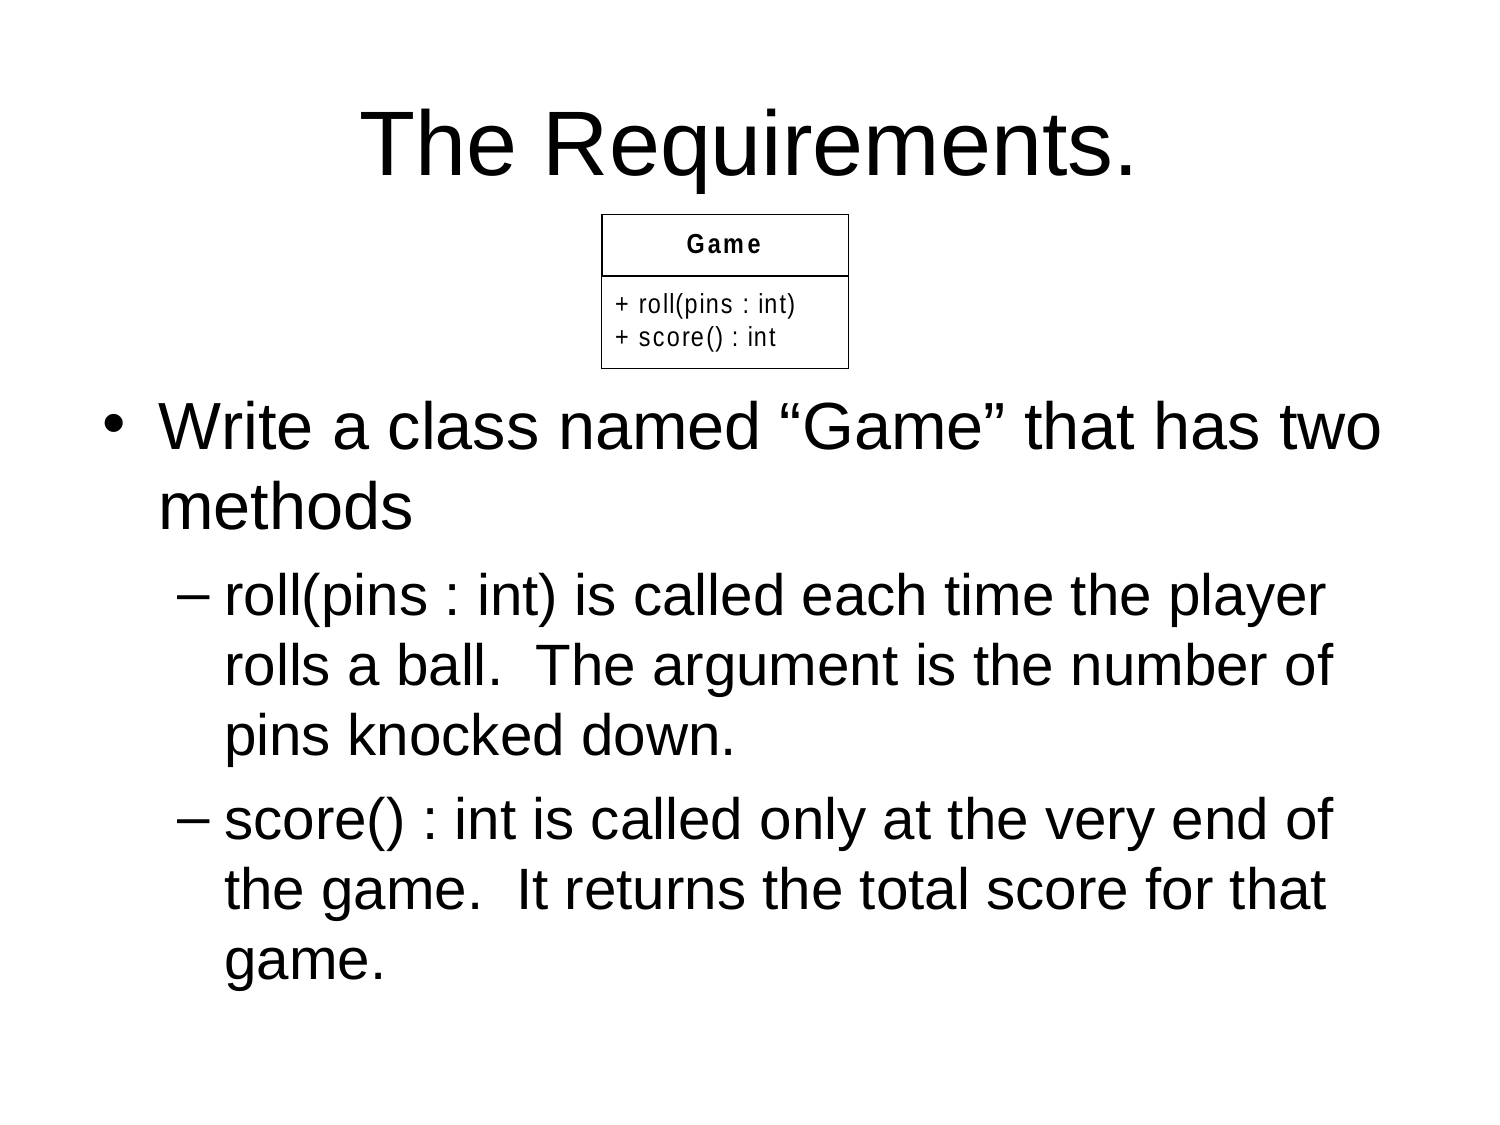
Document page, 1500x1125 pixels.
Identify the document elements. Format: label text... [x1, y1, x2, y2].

list Write a class named “Game” that has two methods roll(pins : int) is called each time the player rolls a ball. The argument is the number of pins knocked down. score() : int is called only at the very end of the game. It returns the total score for that game. [87, 374, 1438, 1000]
chart [600, 212, 850, 374]
title The Requirements. [75, 45, 1426, 233]
